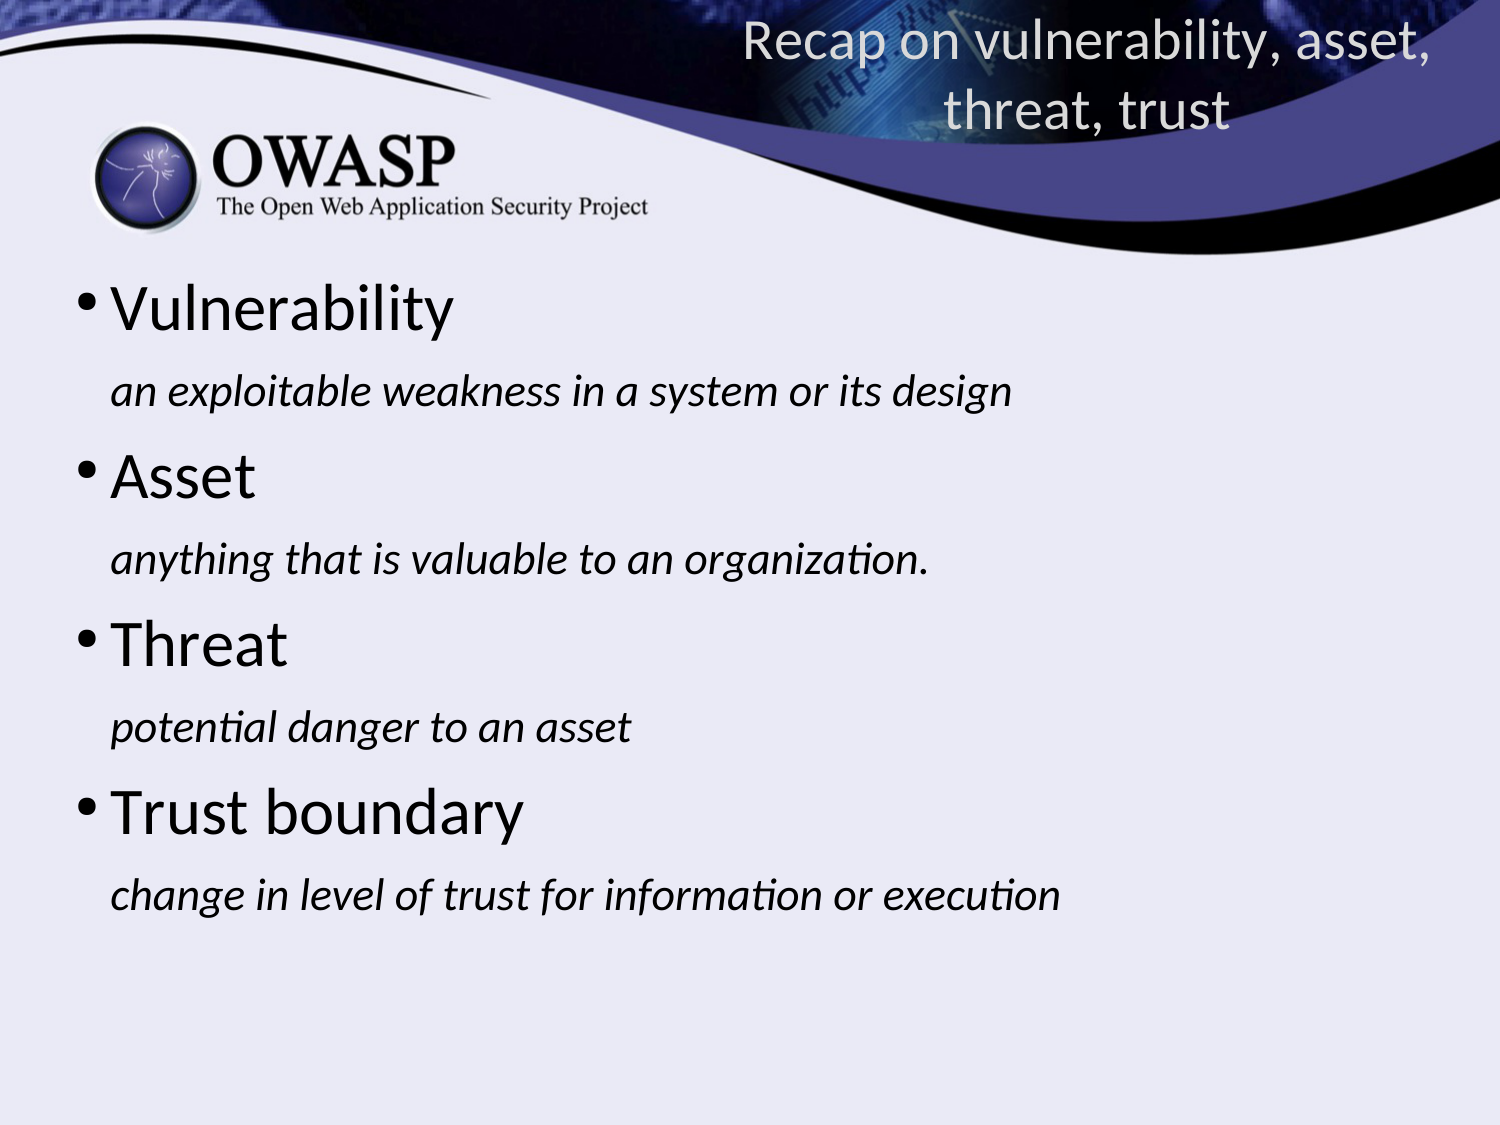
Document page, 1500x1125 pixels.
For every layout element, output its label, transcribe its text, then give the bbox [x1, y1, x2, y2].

picture [0, 0, 1500, 1125]
subtitle Vulnerability an exploitable weakness in a system or its design Asset anything that is valuable to an organization. Threat potential danger to an asset Trust boundary change in level of trust for information or execution [75, 262, 1426, 1018]
title Recap on vulnerability, asset, threat, trust [699, 0, 1476, 149]
